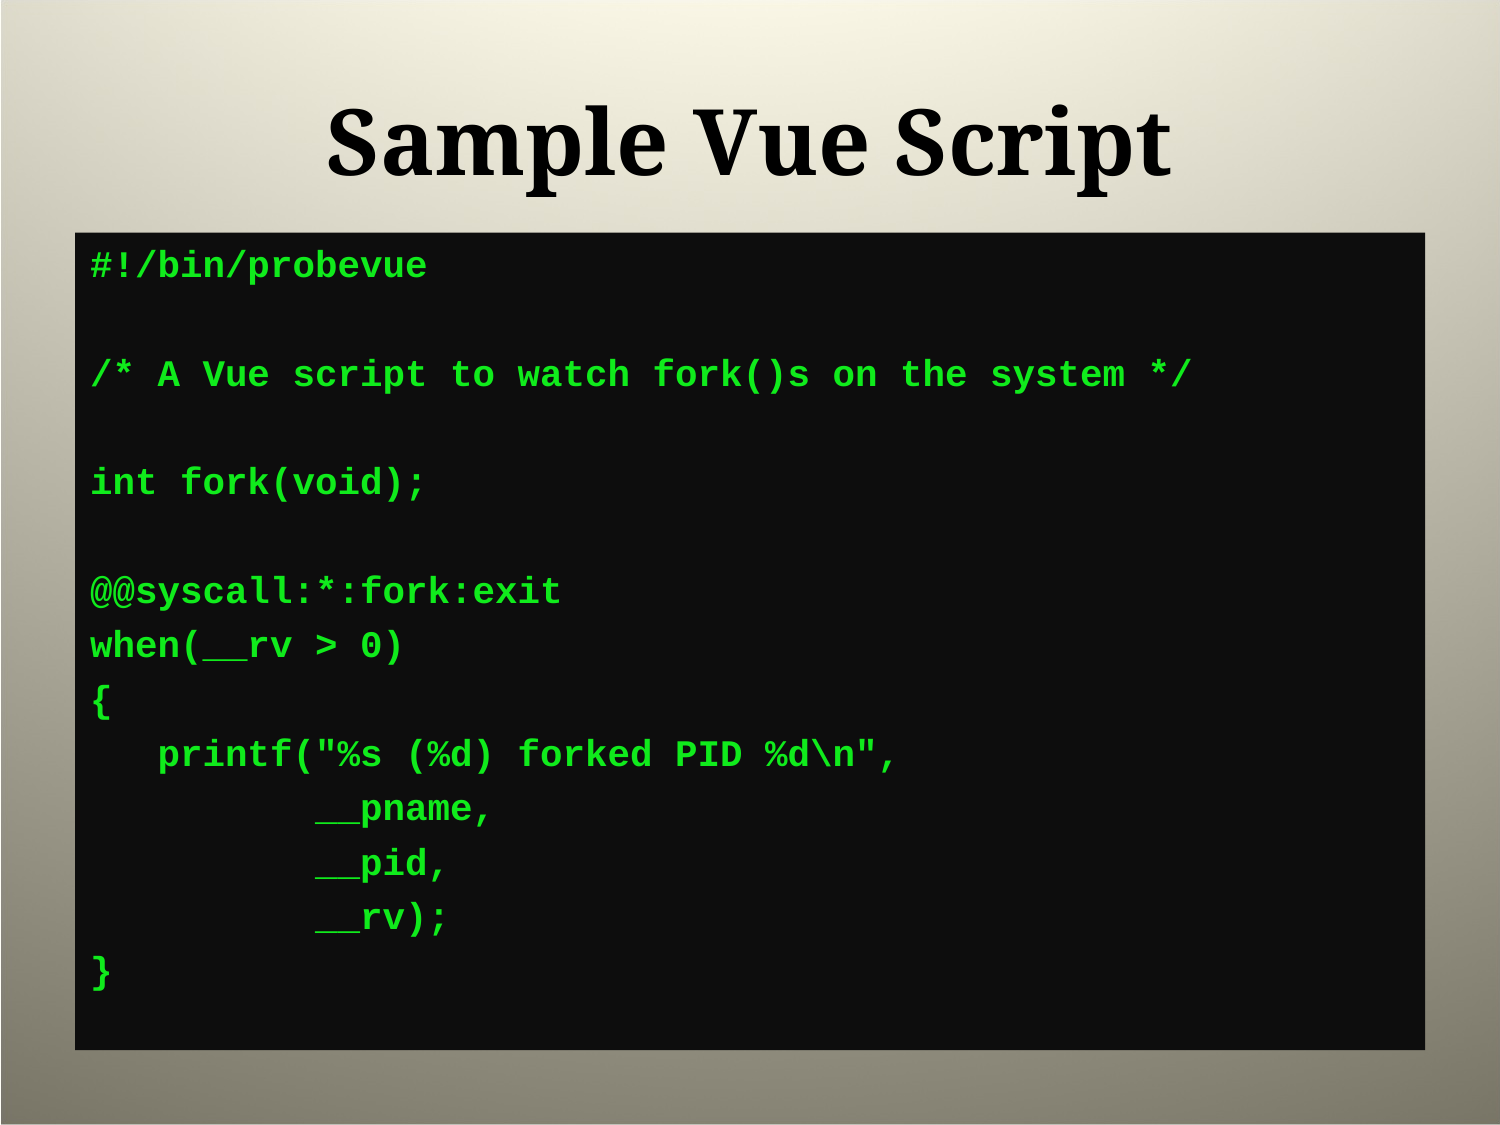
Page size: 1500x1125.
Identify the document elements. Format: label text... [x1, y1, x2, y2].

picture [0, 0, 1500, 1125]
title Sample Vue Script [75, 45, 1426, 232]
list #!/bin/probevue /* A Vue script to watch fork()s on the system */ int fork(void); @@syscall:*:fork:exit when(__rv > 0) { printf("%s (%d) forked PID %d\n", __pname, __pid, __rv); } [75, 232, 1426, 1051]
